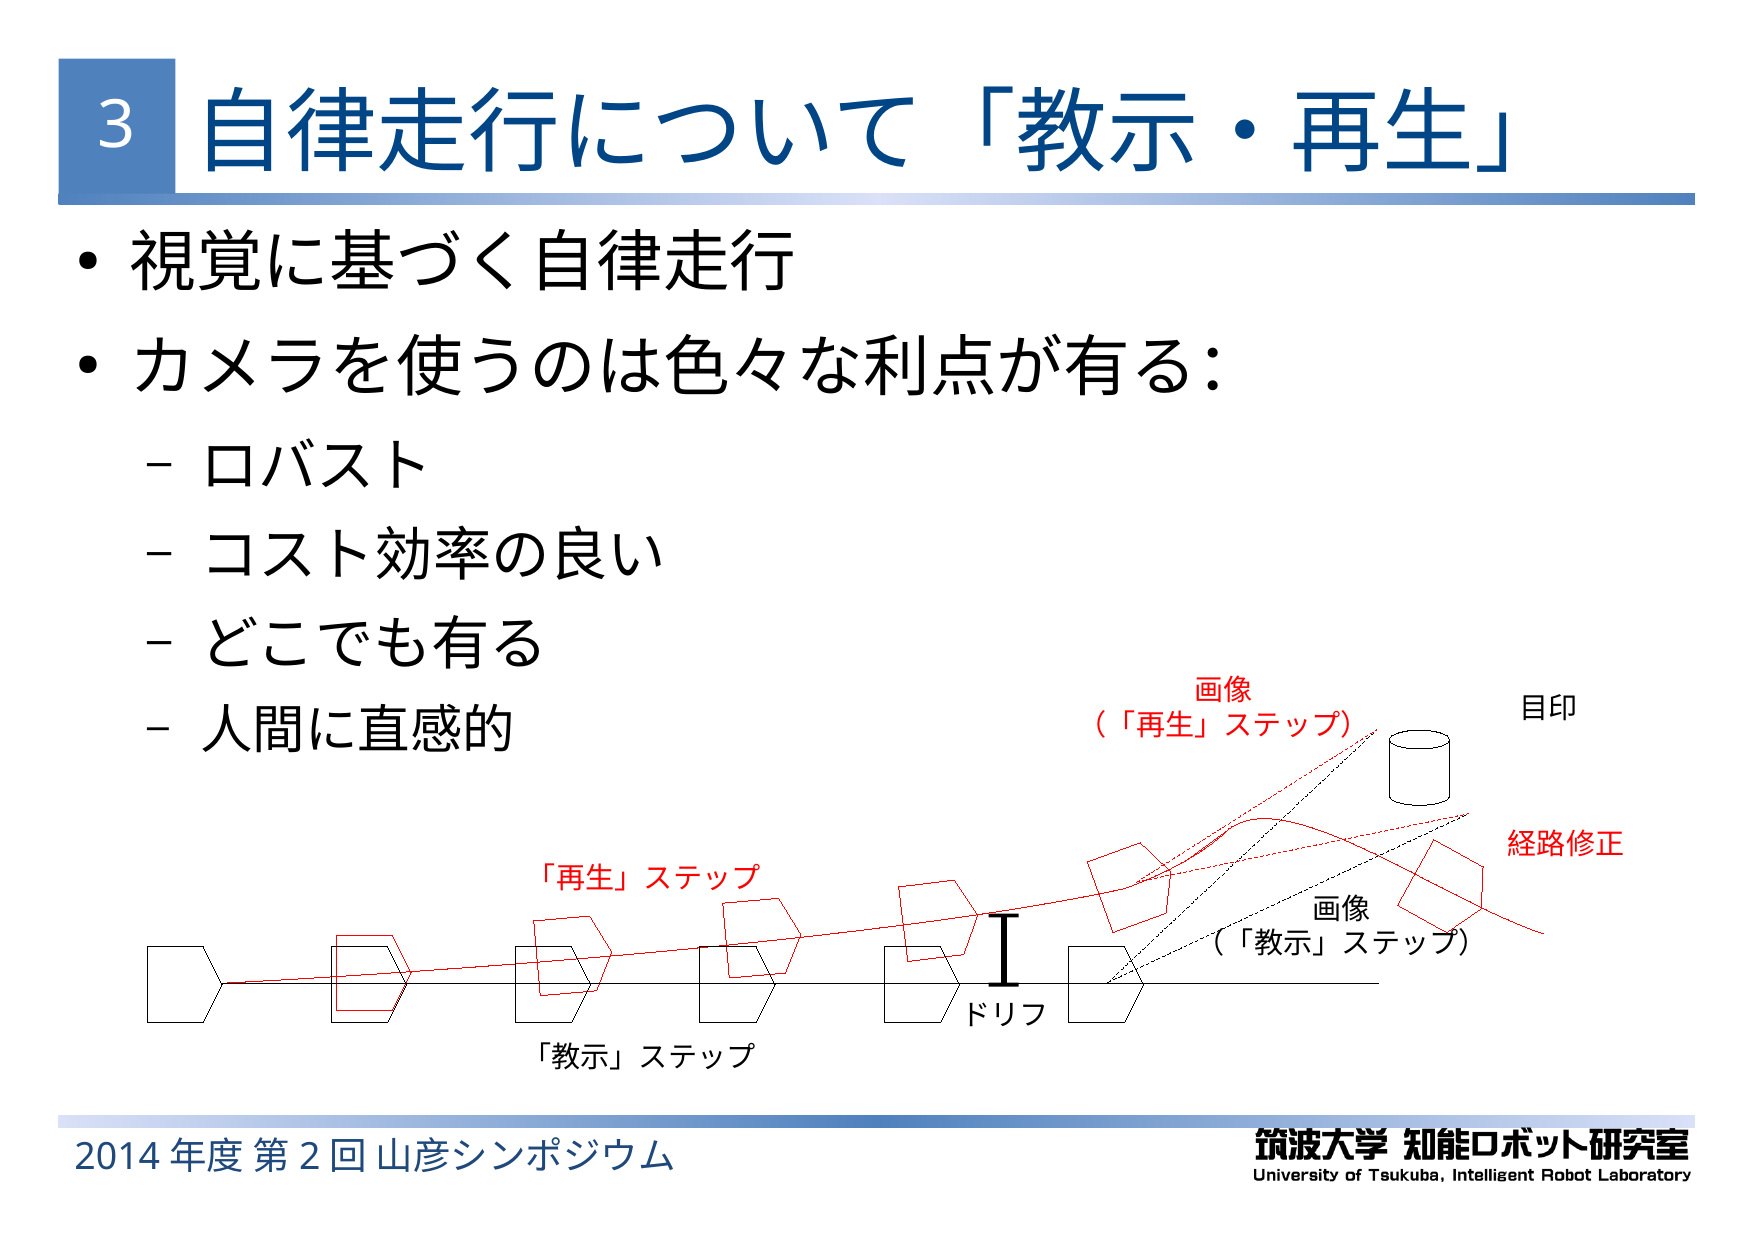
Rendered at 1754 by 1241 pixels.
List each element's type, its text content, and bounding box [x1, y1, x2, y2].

text_box 経路修正 [1492, 819, 1640, 869]
text_box 画像 （「教示」ステップ） [1180, 884, 1503, 969]
text_box ドリフ [946, 991, 1064, 1041]
picture [1252, 1127, 1691, 1182]
title 自律走行について「教示・再生」 [193, 61, 1651, 205]
list 視覚に基づく自律走行 カメラを使うのは色々な利点が有る： ロバスト コスト効率の良い どこでも有る 人間に直感的 [58, 223, 1696, 1116]
text_box 「教示」ステップ [507, 1032, 771, 1082]
text_box 「再生」ステップ [512, 853, 776, 903]
text_box 目印 [1504, 684, 1593, 734]
text_box 画像 （「再生」ステップ） [1062, 666, 1385, 750]
